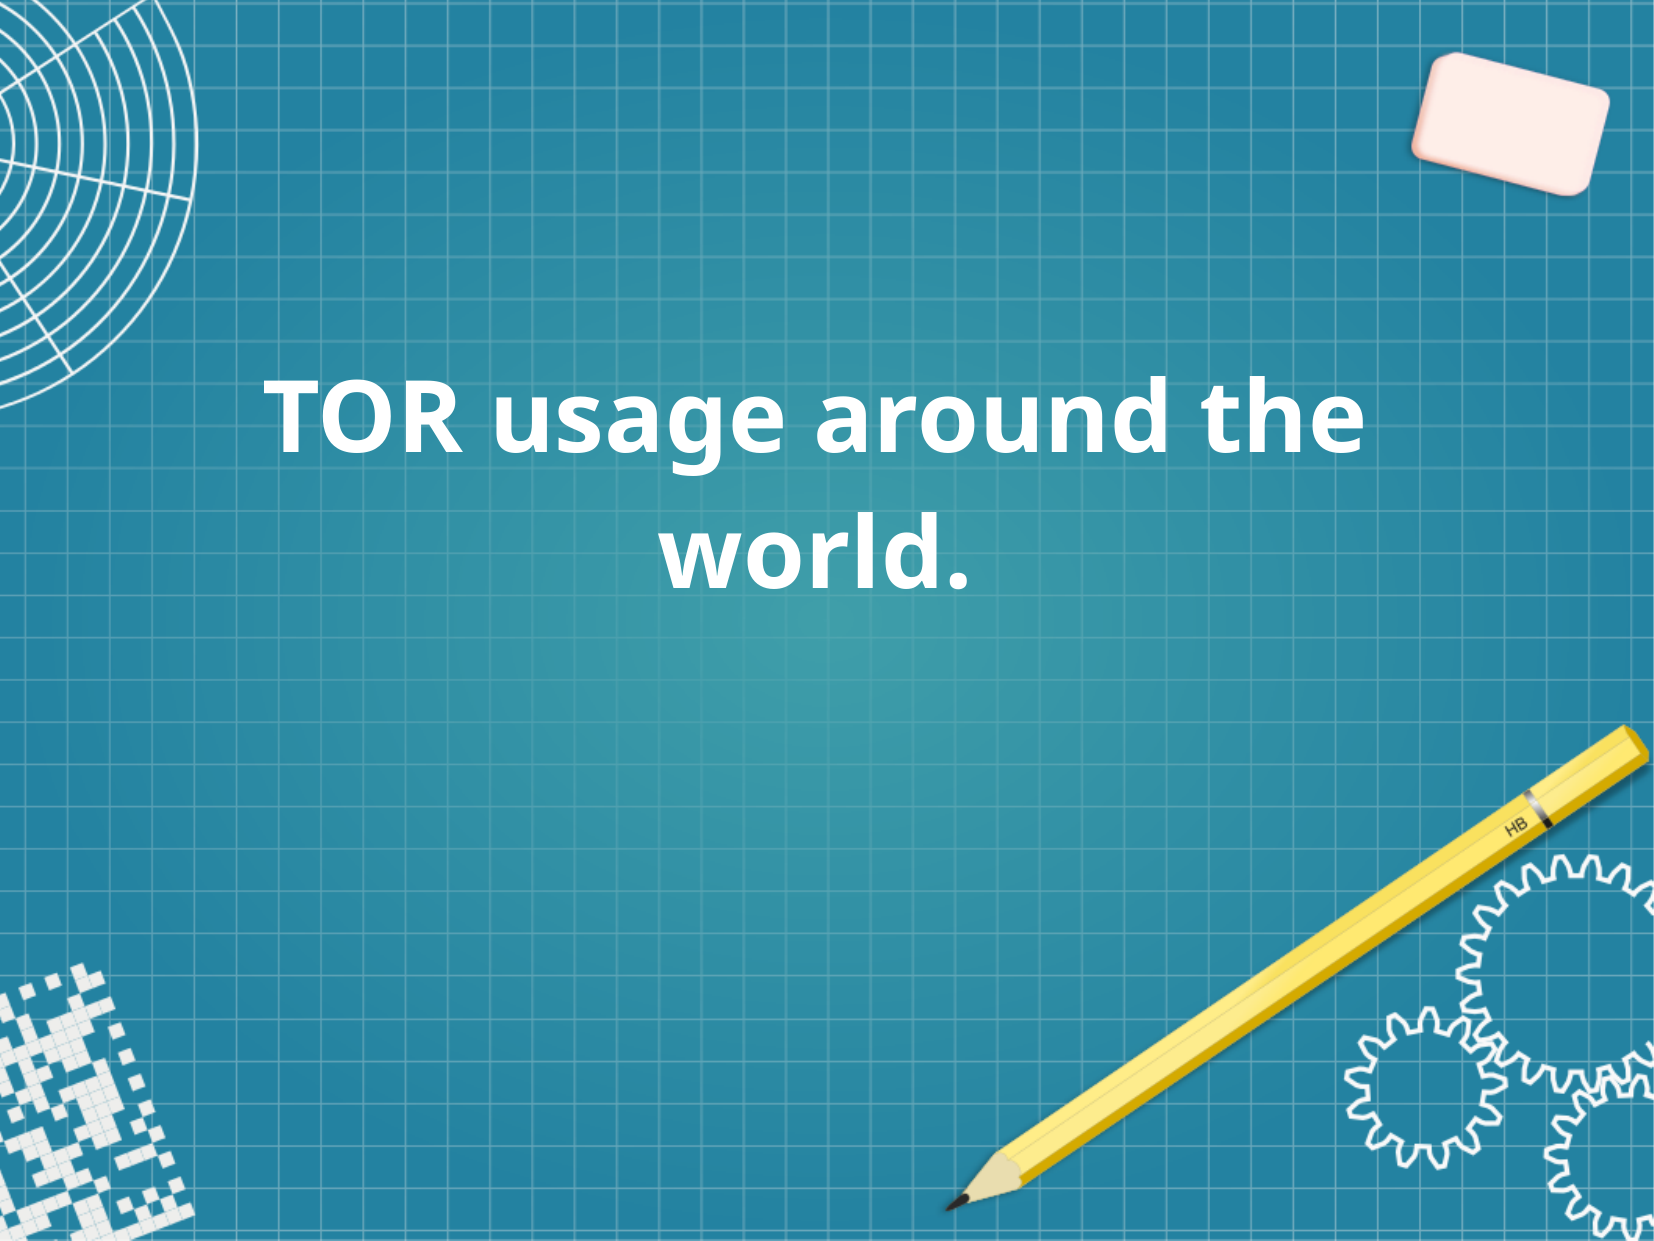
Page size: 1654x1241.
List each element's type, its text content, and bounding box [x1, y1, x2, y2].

title TOR usage around the world. [225, 378, 1407, 586]
picture [0, 0, 1654, 1241]
